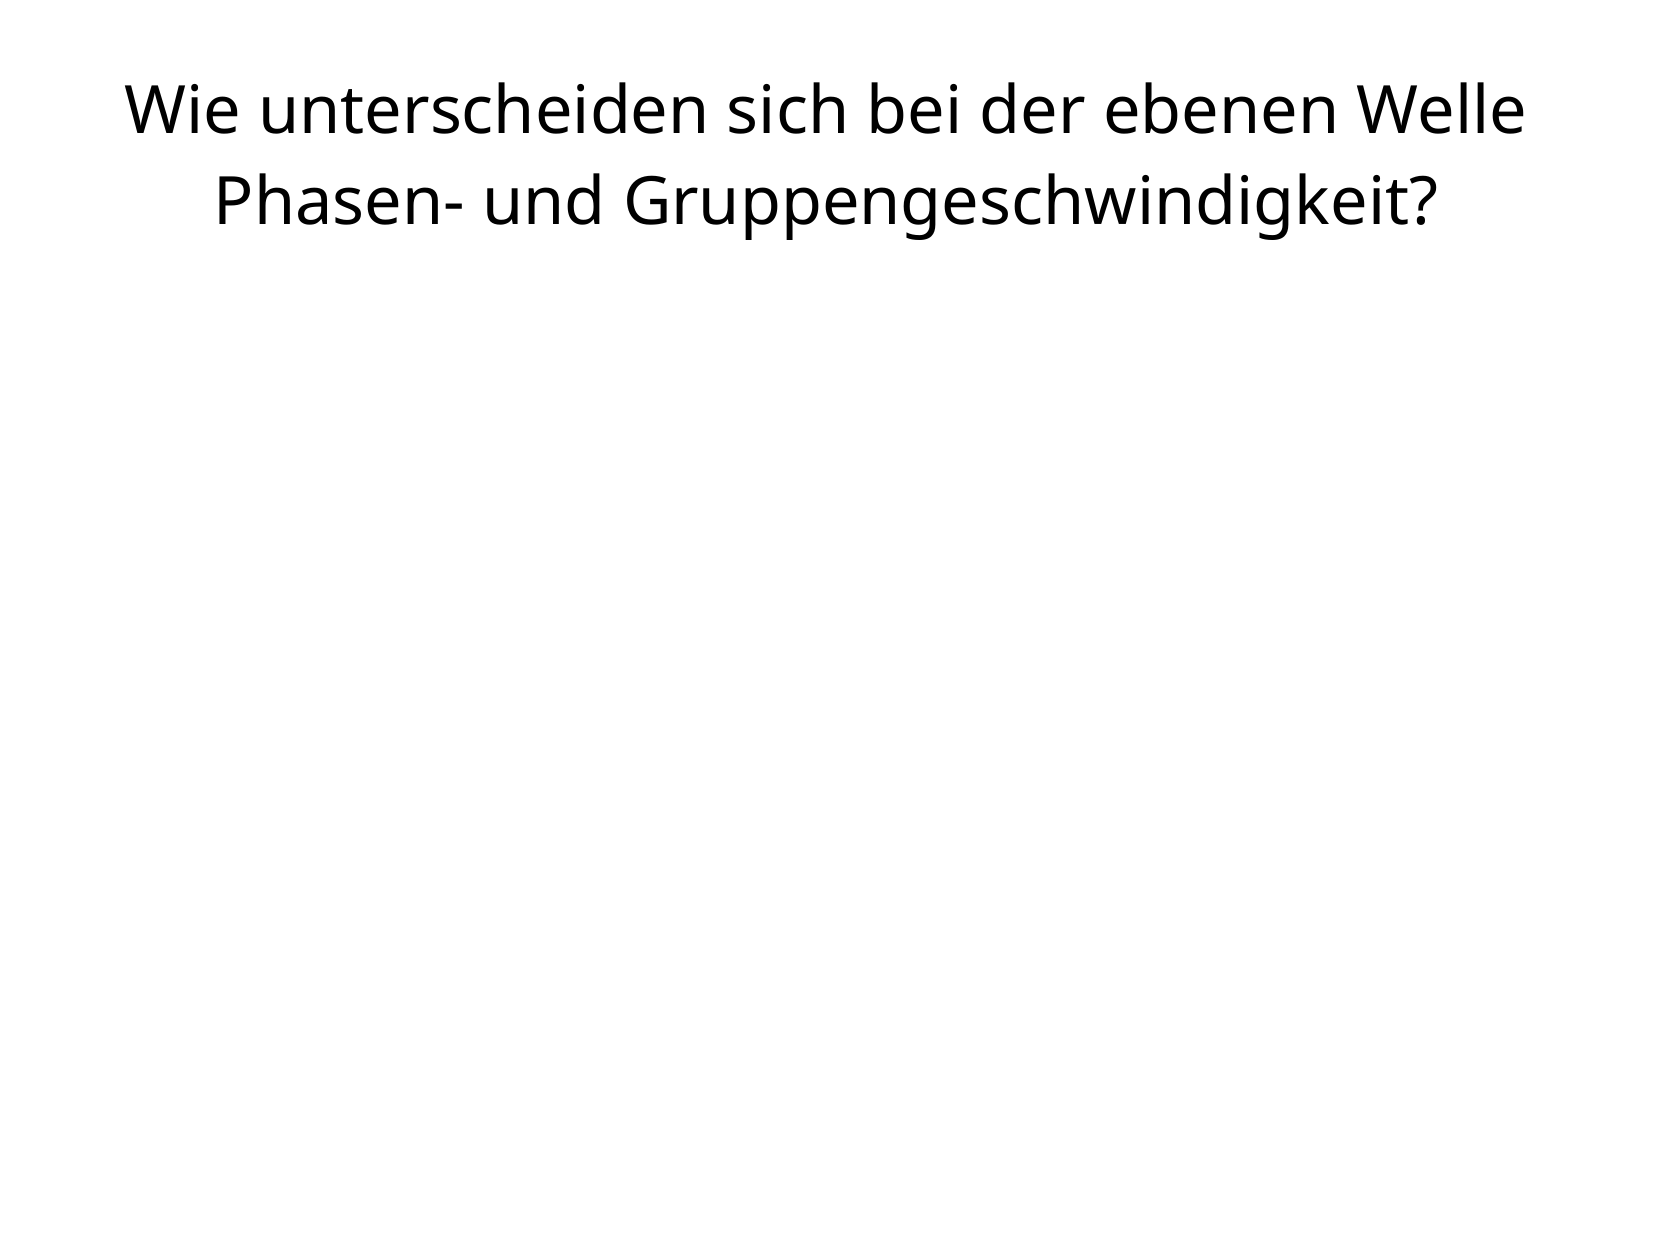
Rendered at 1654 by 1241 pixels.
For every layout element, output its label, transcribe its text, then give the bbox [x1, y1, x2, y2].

title Wie unterscheiden sich bei der ebenen Welle Phasen- und Gruppengeschwindigkeit? [82, 49, 1571, 257]
